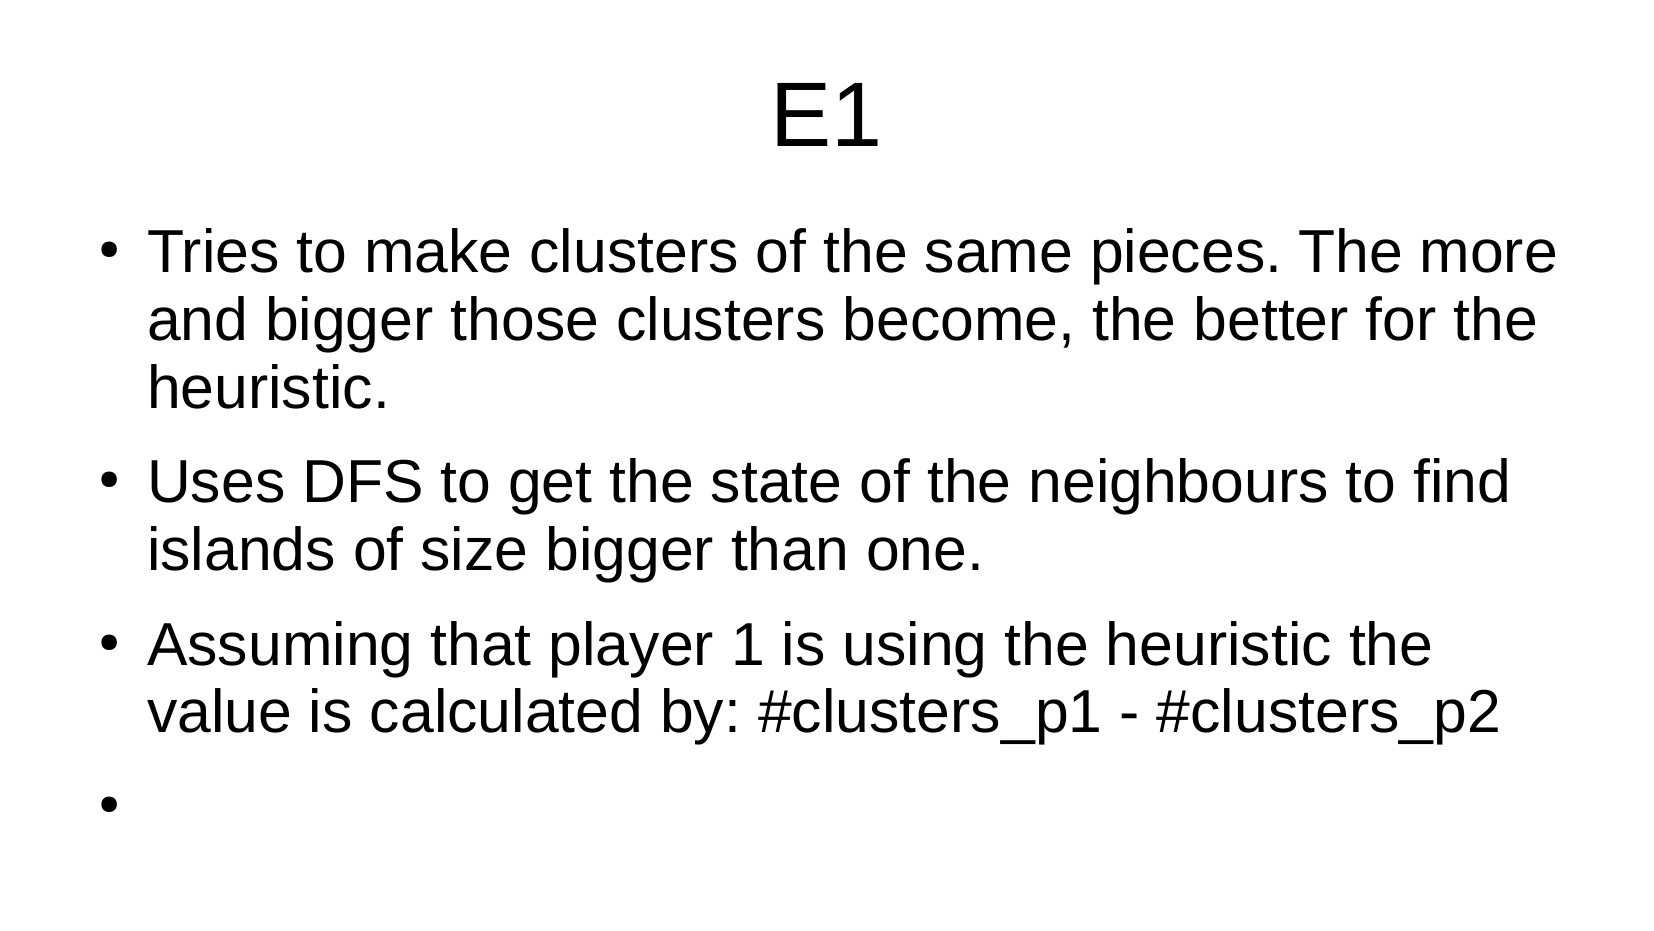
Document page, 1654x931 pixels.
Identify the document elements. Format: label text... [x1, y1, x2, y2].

list Tries to make clusters of the same pieces. The more and bigger those clusters become, the better for the heuristic. Uses DFS to get the state of the neighbours to find islands of size bigger than one. Assuming that player 1 is using the heuristic the value is calculated by: #clusters_p1 - #clusters_p2 [82, 217, 1571, 758]
title E1 [82, 37, 1571, 193]
